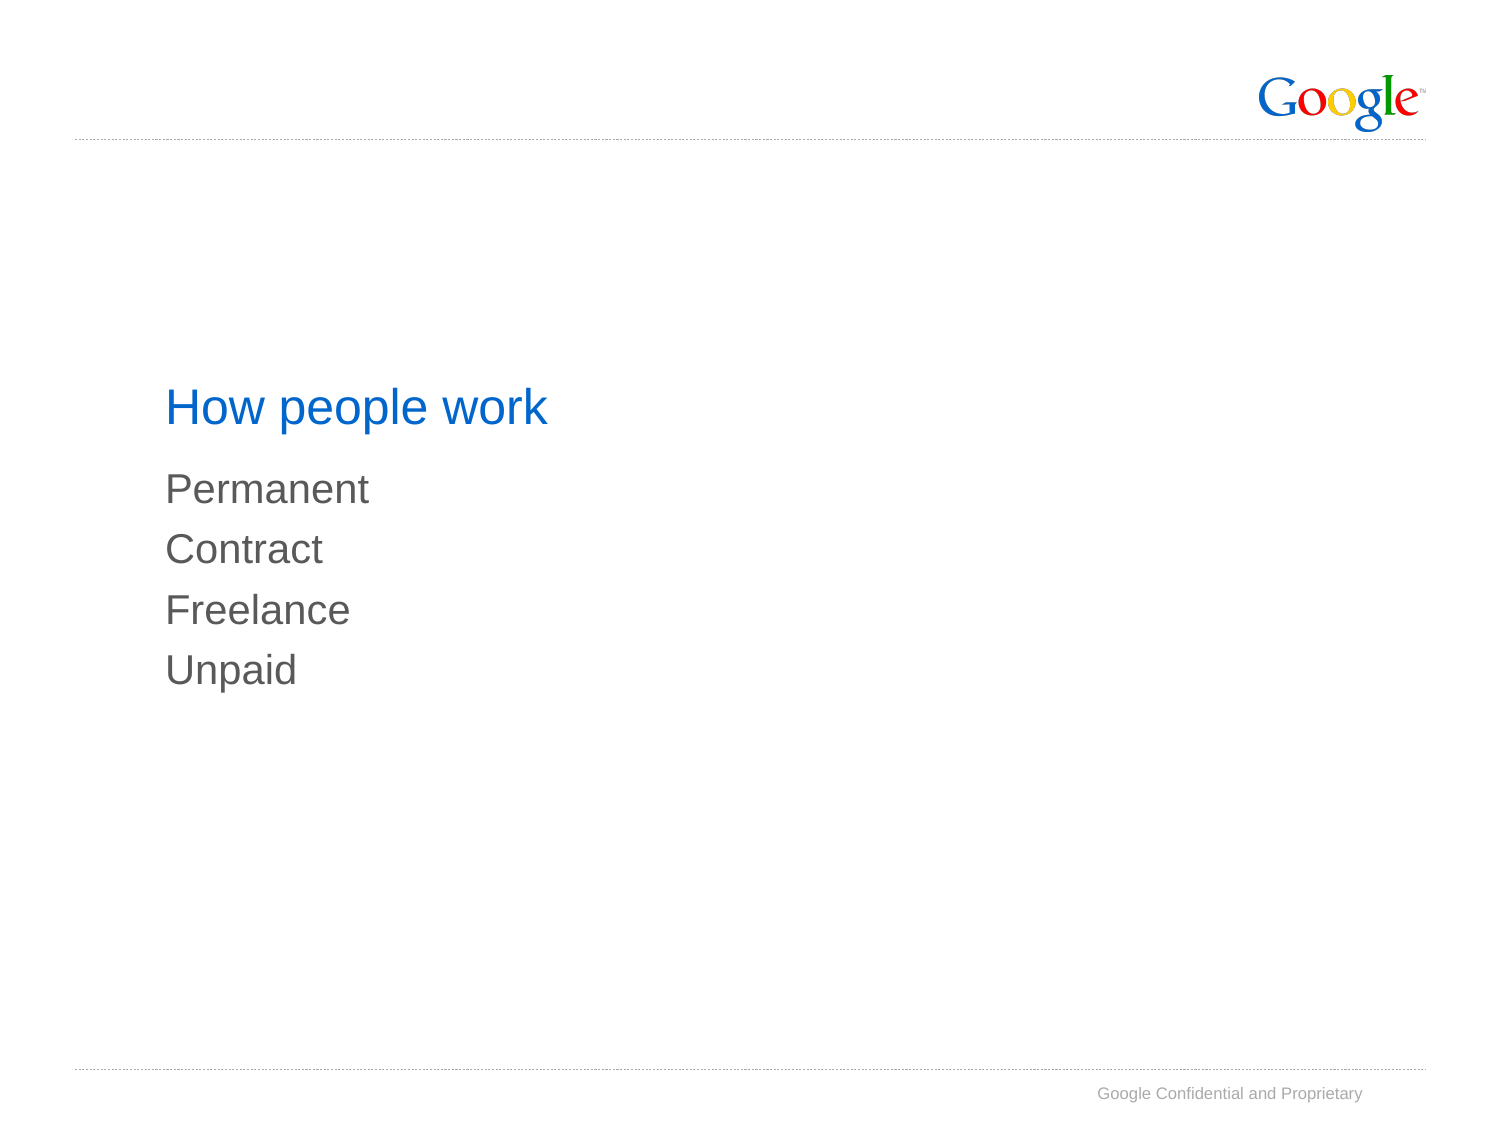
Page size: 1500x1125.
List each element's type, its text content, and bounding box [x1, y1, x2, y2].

list Permanent Contract Freelance Unpaid [150, 454, 1351, 1035]
title How people work [150, 253, 1351, 443]
picture [1259, 75, 1426, 132]
